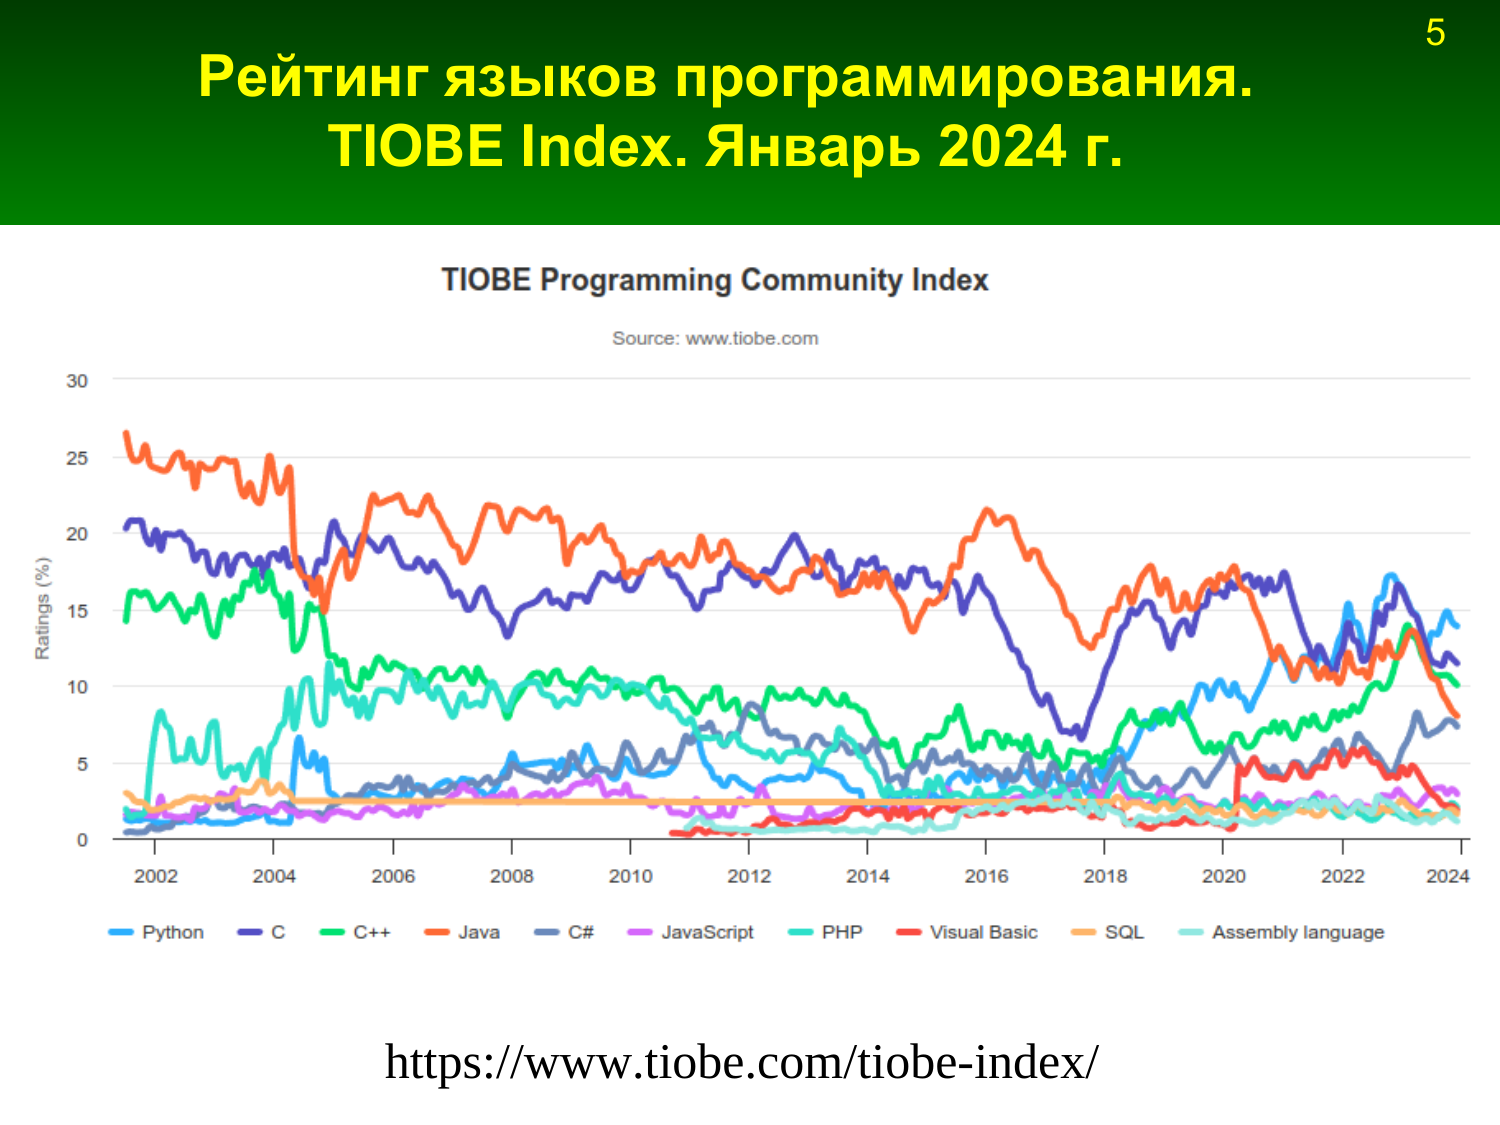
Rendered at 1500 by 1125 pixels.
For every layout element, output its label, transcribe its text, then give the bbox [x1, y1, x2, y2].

title Рейтинг языков программирования. TIOBE Index. Январь 2024 г. [35, 0, 1418, 243]
picture [16, 243, 1479, 957]
text_box https://www.tiobe.com/tiobe-index/ [384, 1021, 1500, 1125]
